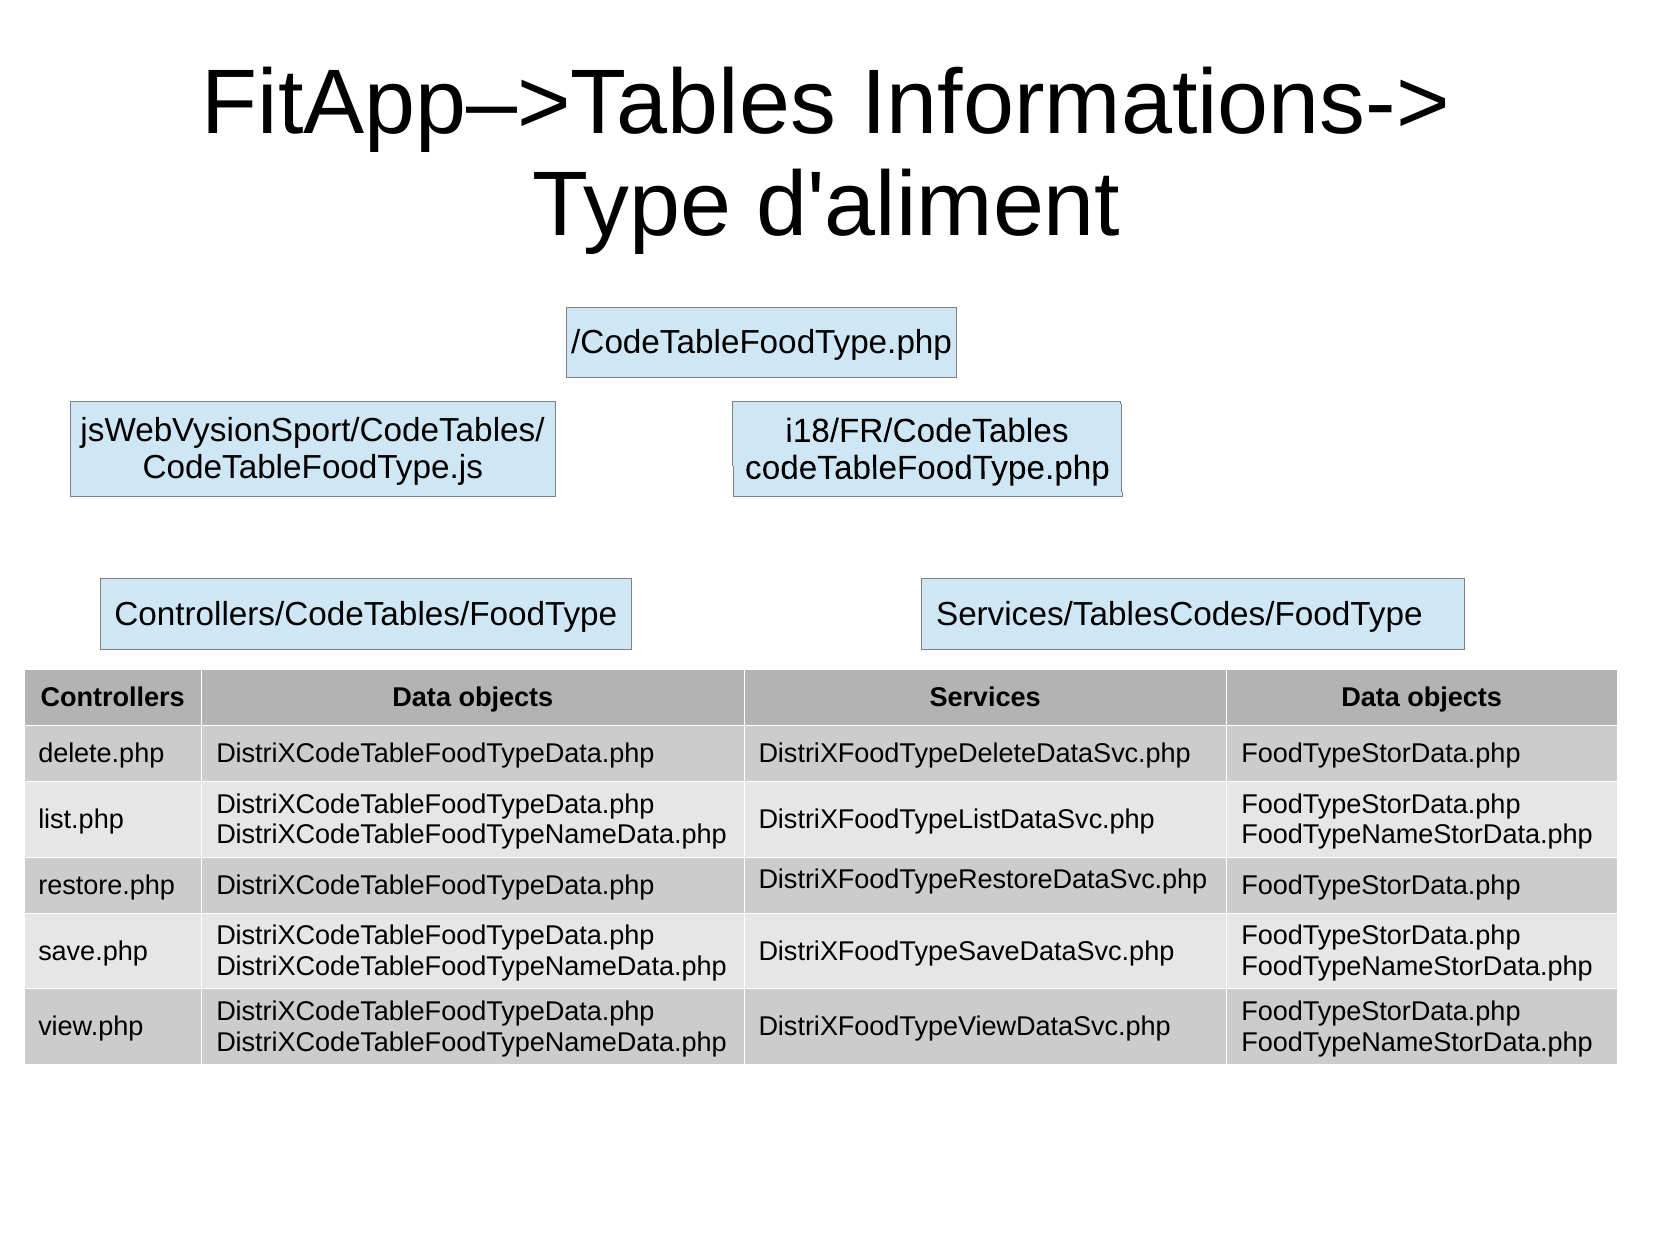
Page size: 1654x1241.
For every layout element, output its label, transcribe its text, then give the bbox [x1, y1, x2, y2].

table_cell DistriXFoodTypeDeleteDataSvc.php [745, 726, 1226, 781]
table_cell FoodTypeStorData.php FoodTypeNameStorData.php [1227, 914, 1617, 988]
table_header Data objects [202, 670, 744, 725]
text_box /CodeTableFoodType.php [566, 307, 957, 378]
table_cell delete.php [25, 726, 201, 781]
table_cell restore.php [25, 858, 201, 913]
table_cell FoodTypeStorData.php FoodTypeNameStorData.php [1227, 989, 1617, 1064]
table_cell DistriXCodeTableFoodTypeData.php DistriXCodeTableFoodTypeNameData.php [202, 914, 744, 988]
table_cell DistriXCodeTableFoodTypeData.php [202, 858, 744, 913]
table_cell FoodTypeStorData.php [1227, 726, 1617, 781]
table_cell FoodTypeStorData.php [1227, 858, 1617, 913]
table_cell DistriXFoodTypeRestoreDataSvc.php [745, 858, 1226, 913]
table_cell DistriXFoodTypeListDataSvc.php [745, 782, 1226, 857]
title FitApp–>Tables Informations-> Type d'aliment [82, 49, 1571, 257]
table_cell list.php [25, 782, 201, 857]
table_cell view.php [25, 989, 201, 1064]
table_cell DistriXFoodTypeViewDataSvc.php [745, 989, 1226, 1064]
table_header Controllers [25, 670, 201, 725]
table_cell DistriXCodeTableFoodTypeData.php [202, 726, 744, 781]
table_cell DistriXCodeTableFoodTypeData.php DistriXCodeTableFoodTypeNameData.php [202, 782, 744, 857]
table_cell DistriXFoodTypeSaveDataSvc.php [745, 914, 1226, 988]
text_box Controllers/CodeTables/FoodType [100, 578, 632, 650]
text_box jsWebVysionSport/CodeTables/ CodeTableFoodType.js [70, 401, 556, 497]
table_header Data objects [1227, 670, 1617, 725]
table_cell DistriXCodeTableFoodTypeData.php DistriXCodeTableFoodTypeNameData.php [202, 989, 744, 1064]
table_cell FoodTypeStorData.php FoodTypeNameStorData.php [1227, 782, 1617, 857]
text_box Services/TablesCodes/FoodType [921, 578, 1465, 650]
table_header Services [745, 670, 1226, 725]
table_cell save.php [25, 914, 201, 988]
text_box i18/FR/CodeTables codeTableFoodType.php [732, 401, 1123, 497]
